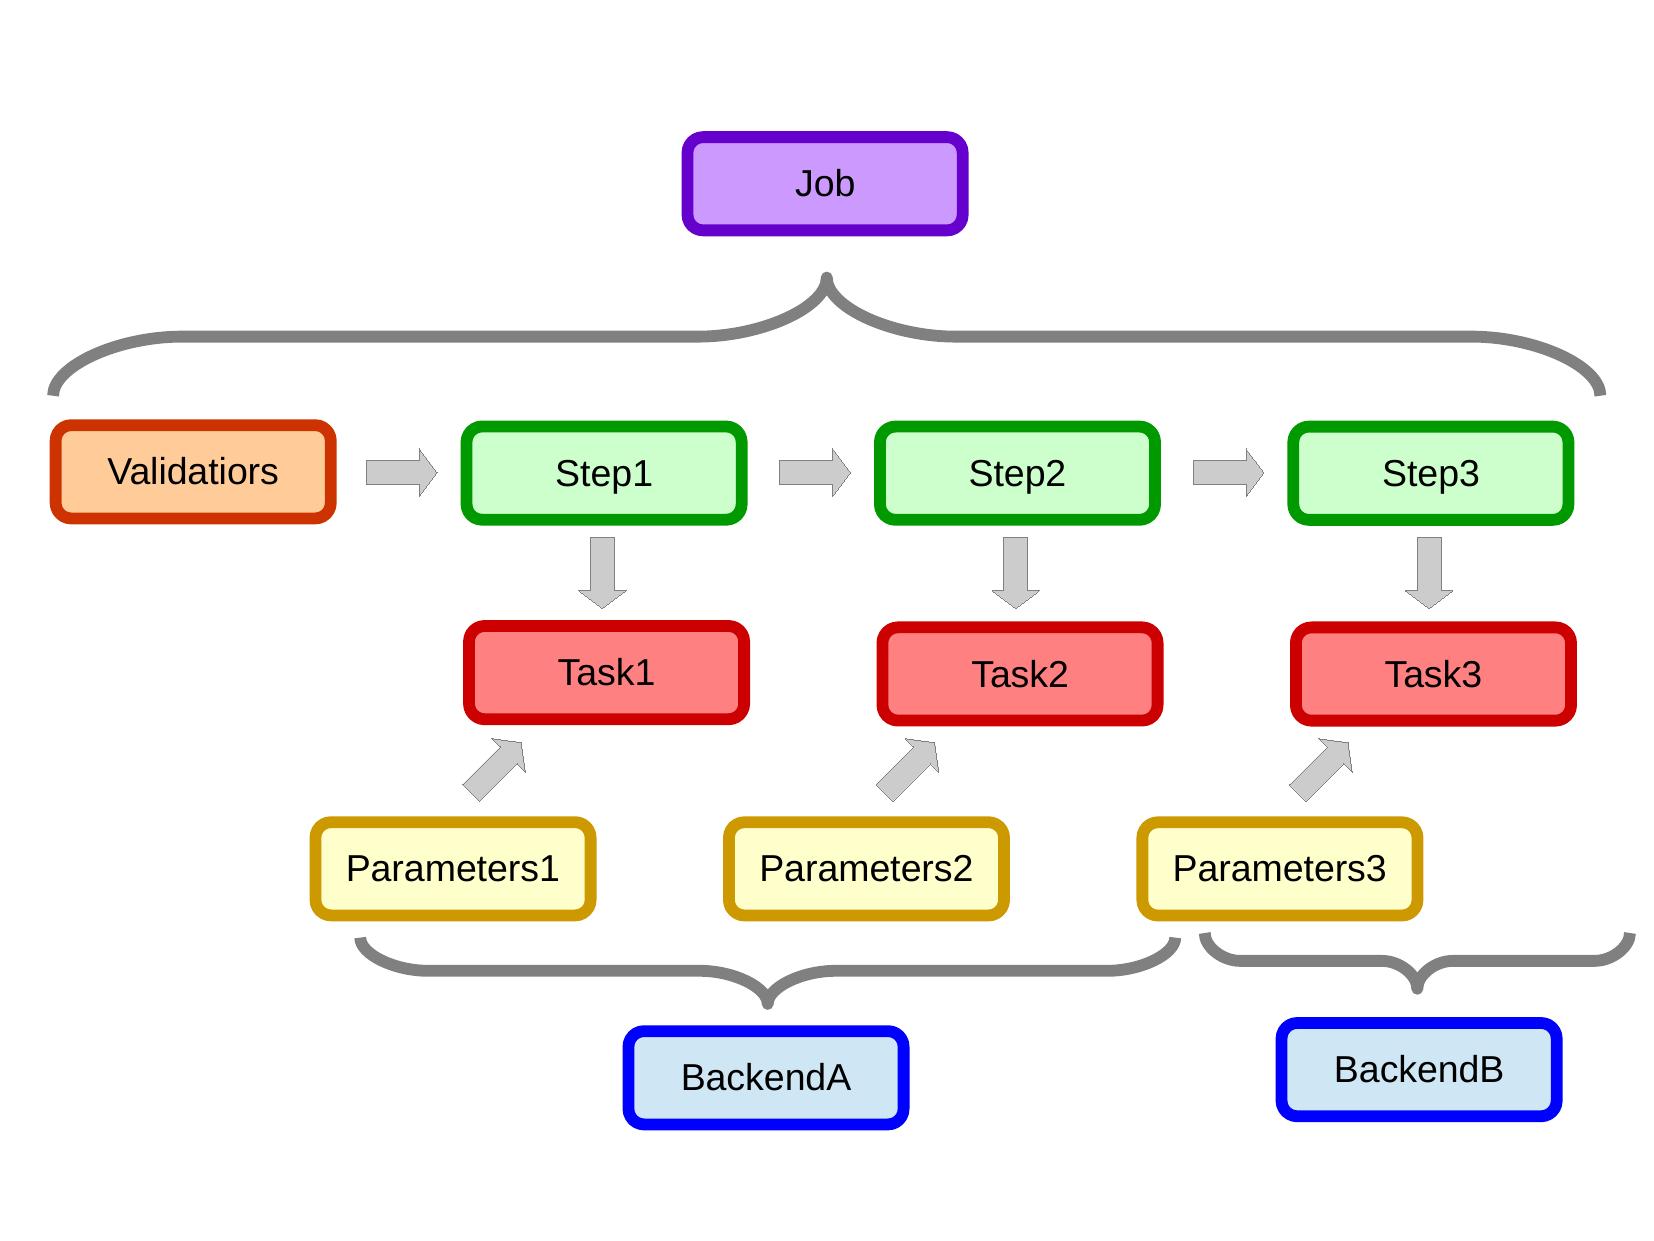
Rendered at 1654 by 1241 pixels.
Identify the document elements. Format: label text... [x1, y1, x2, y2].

text_box Validatiors [55, 425, 331, 519]
text_box Step1 [466, 426, 742, 520]
text_box [462, 738, 526, 802]
text_box Step3 [1293, 426, 1569, 520]
text_box [876, 738, 939, 802]
text_box BackendA [628, 1031, 904, 1125]
text_box Parameters1 [315, 822, 591, 916]
text_box [779, 448, 851, 497]
text_box Job [687, 137, 963, 231]
text_box [1193, 448, 1264, 497]
text_box [1405, 537, 1453, 609]
text_box [366, 448, 438, 497]
text_box Task2 [882, 627, 1158, 721]
text_box BackendB [1281, 1023, 1557, 1117]
text_box [1289, 738, 1353, 802]
text_box Task3 [1295, 627, 1572, 721]
text_box Step2 [879, 426, 1156, 520]
text_box Parameters2 [728, 822, 1005, 916]
text_box [578, 537, 627, 609]
text_box Parameters3 [1142, 822, 1418, 916]
text_box [992, 537, 1040, 609]
text_box Task1 [469, 625, 745, 720]
